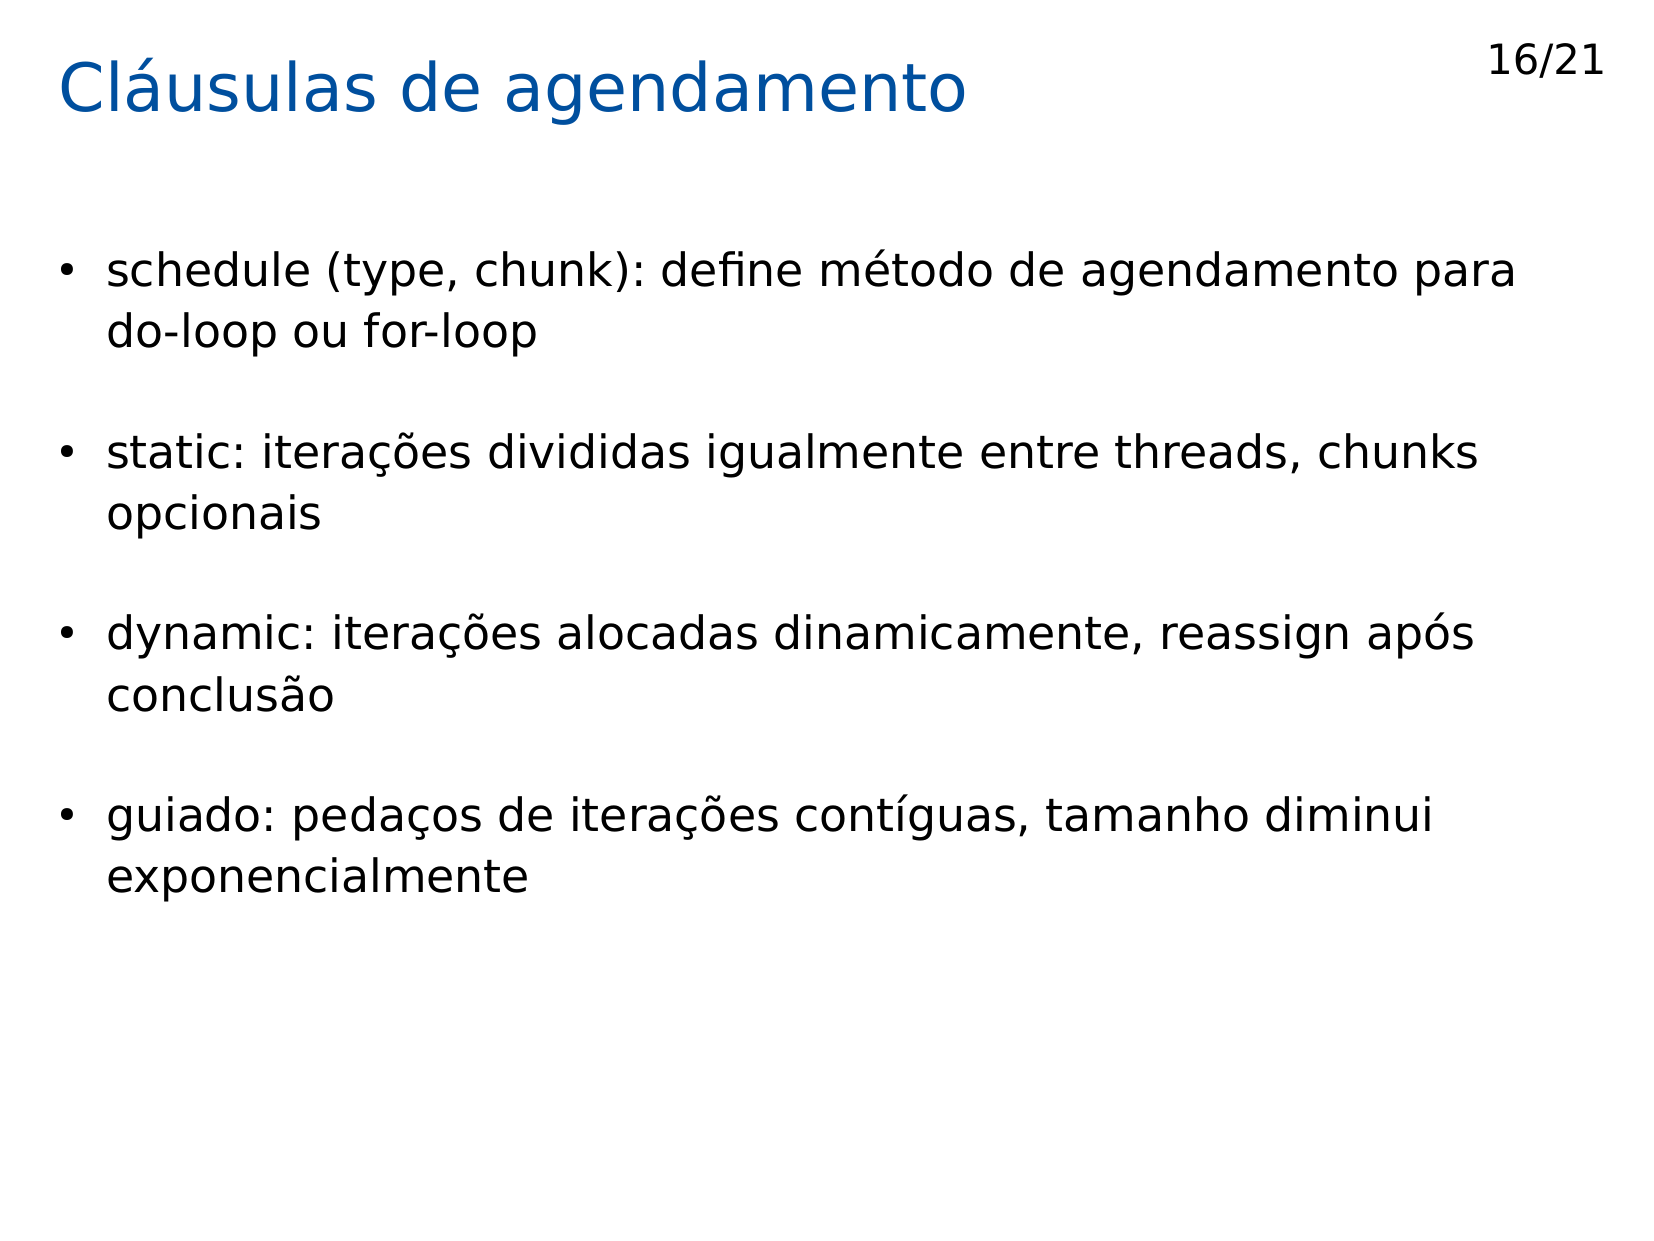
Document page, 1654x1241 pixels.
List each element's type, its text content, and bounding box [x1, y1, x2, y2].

title Cláusulas de agendamento [59, 29, 1506, 148]
list schedule (type, chunk): define método de agendamento para do-loop ou for-loop static: iterações divididas igualmente entre threads, chunks opcionais dynamic: iterações alocadas dinamicamente, reassign após conclusão guiado: pedaços de iterações contíguas, tamanho diminui exponencialmente [59, 236, 1595, 1211]
